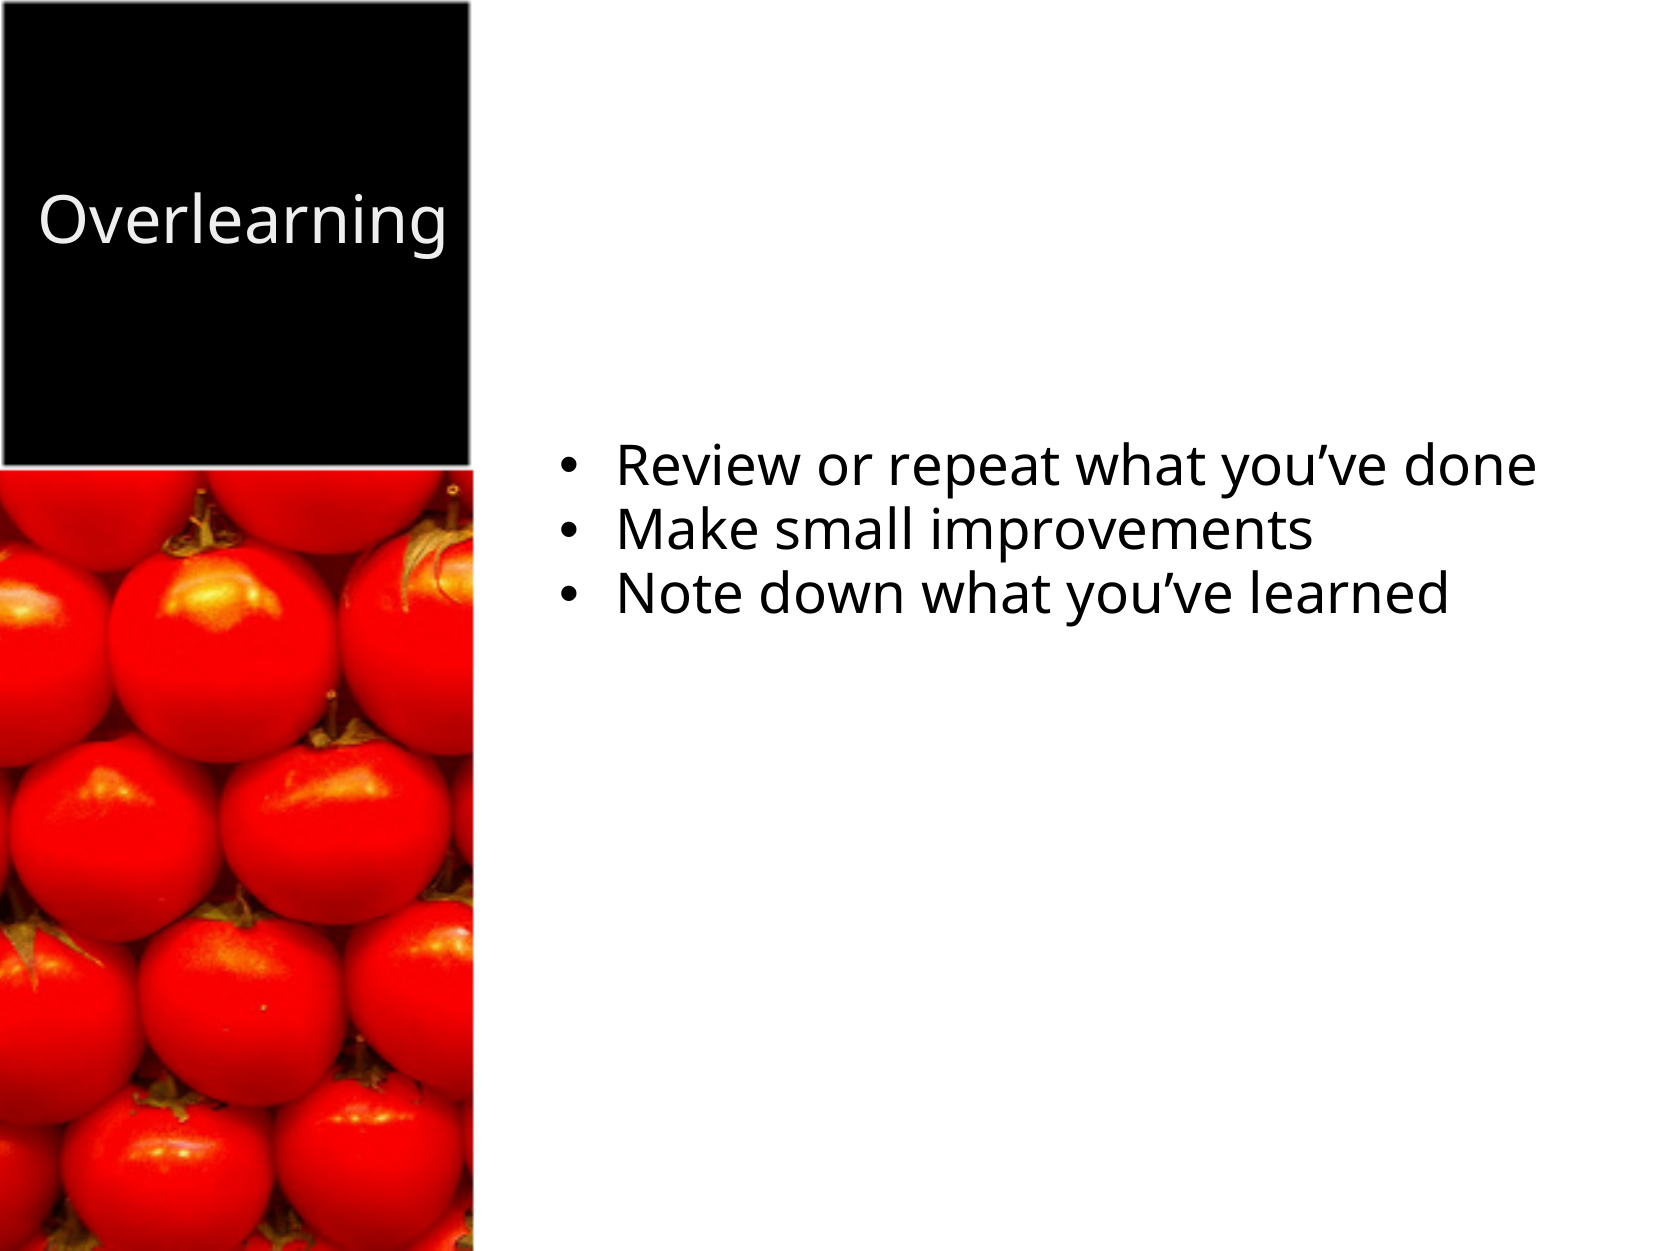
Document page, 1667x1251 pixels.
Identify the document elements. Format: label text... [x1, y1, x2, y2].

picture [0, 0, 1667, 1251]
title Overlearning [7, 183, 451, 280]
list Review or repeat what you’ve done Make small improvements Note down what you’ve learned [540, 366, 1560, 754]
